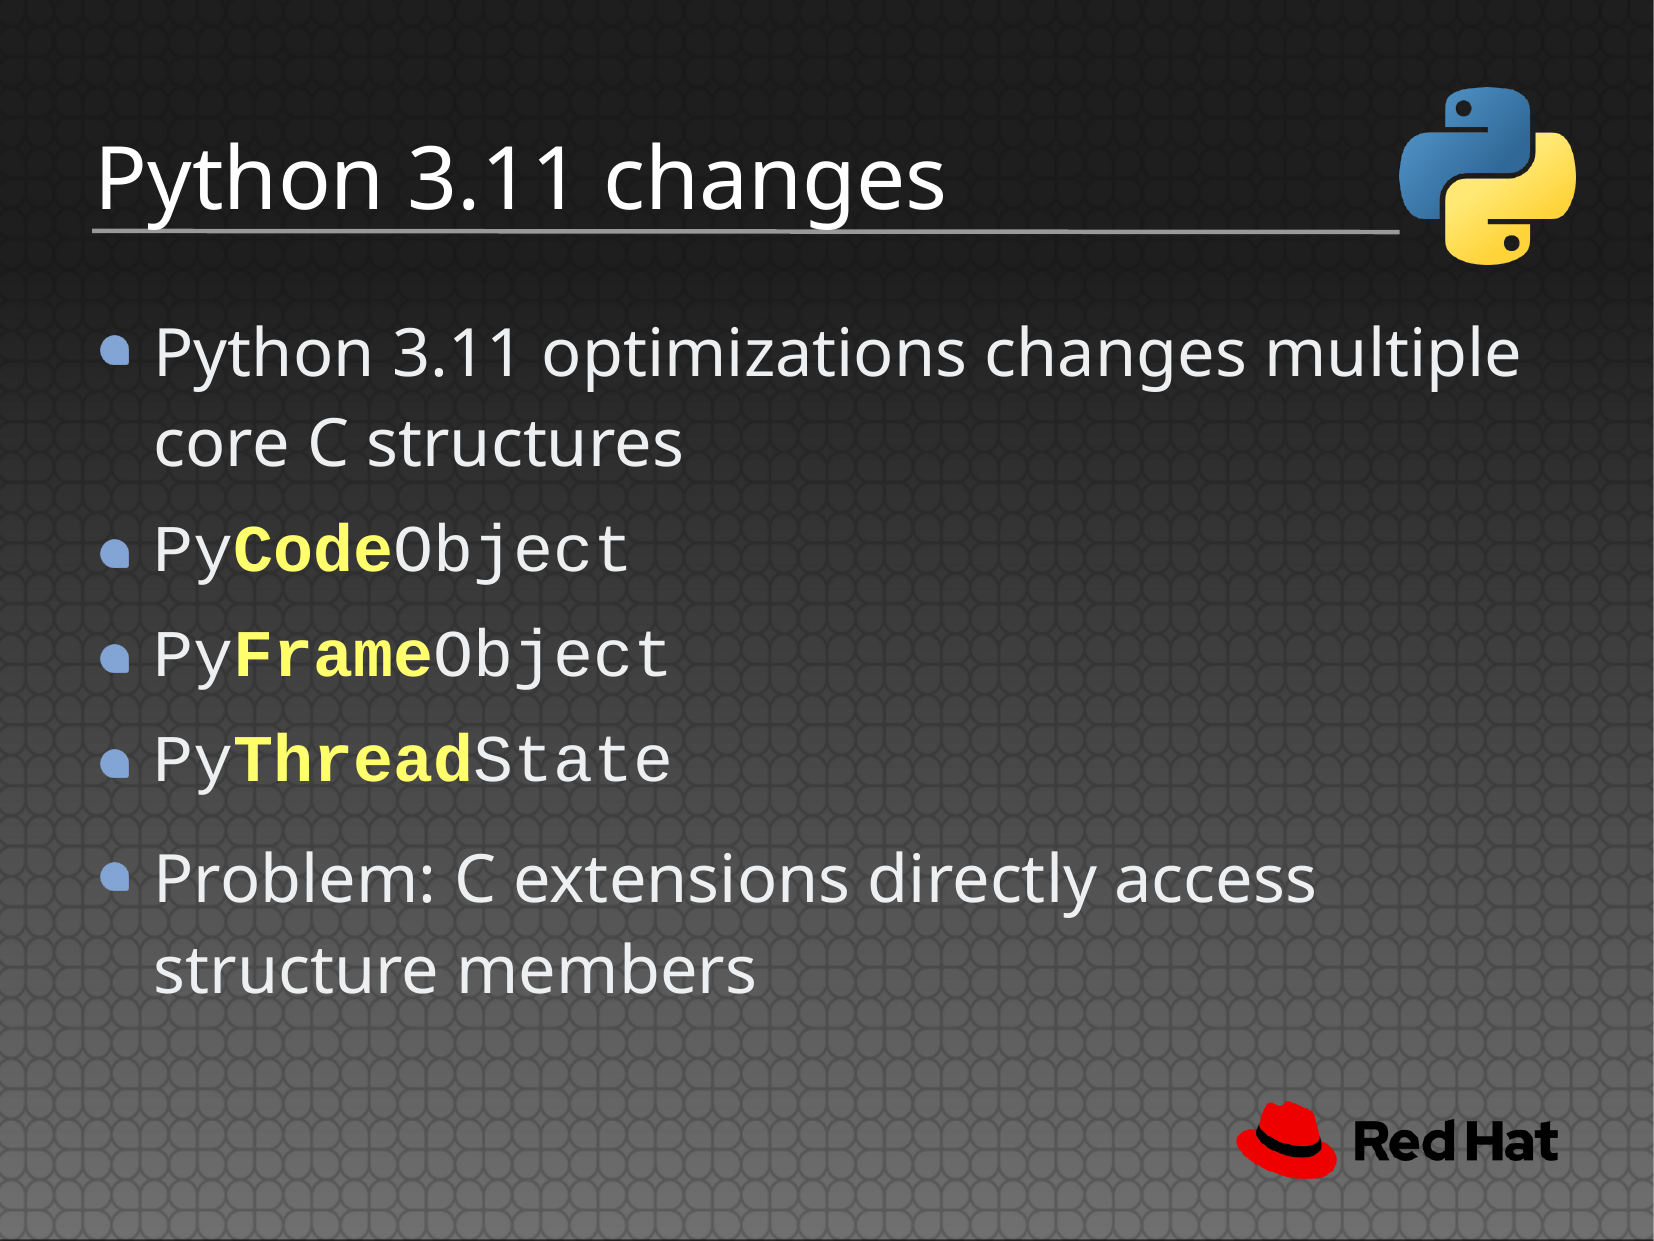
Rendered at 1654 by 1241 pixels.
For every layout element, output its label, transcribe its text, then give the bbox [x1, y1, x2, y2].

list Python 3.11 optimizations changes multiple core C structures PyCodeObject PyFrameObject PyThreadState Problem: C extensions directly access structure members [82, 304, 1571, 1045]
picture [0, 0, 1654, 1241]
title Python 3.11 changes [94, 100, 1426, 251]
